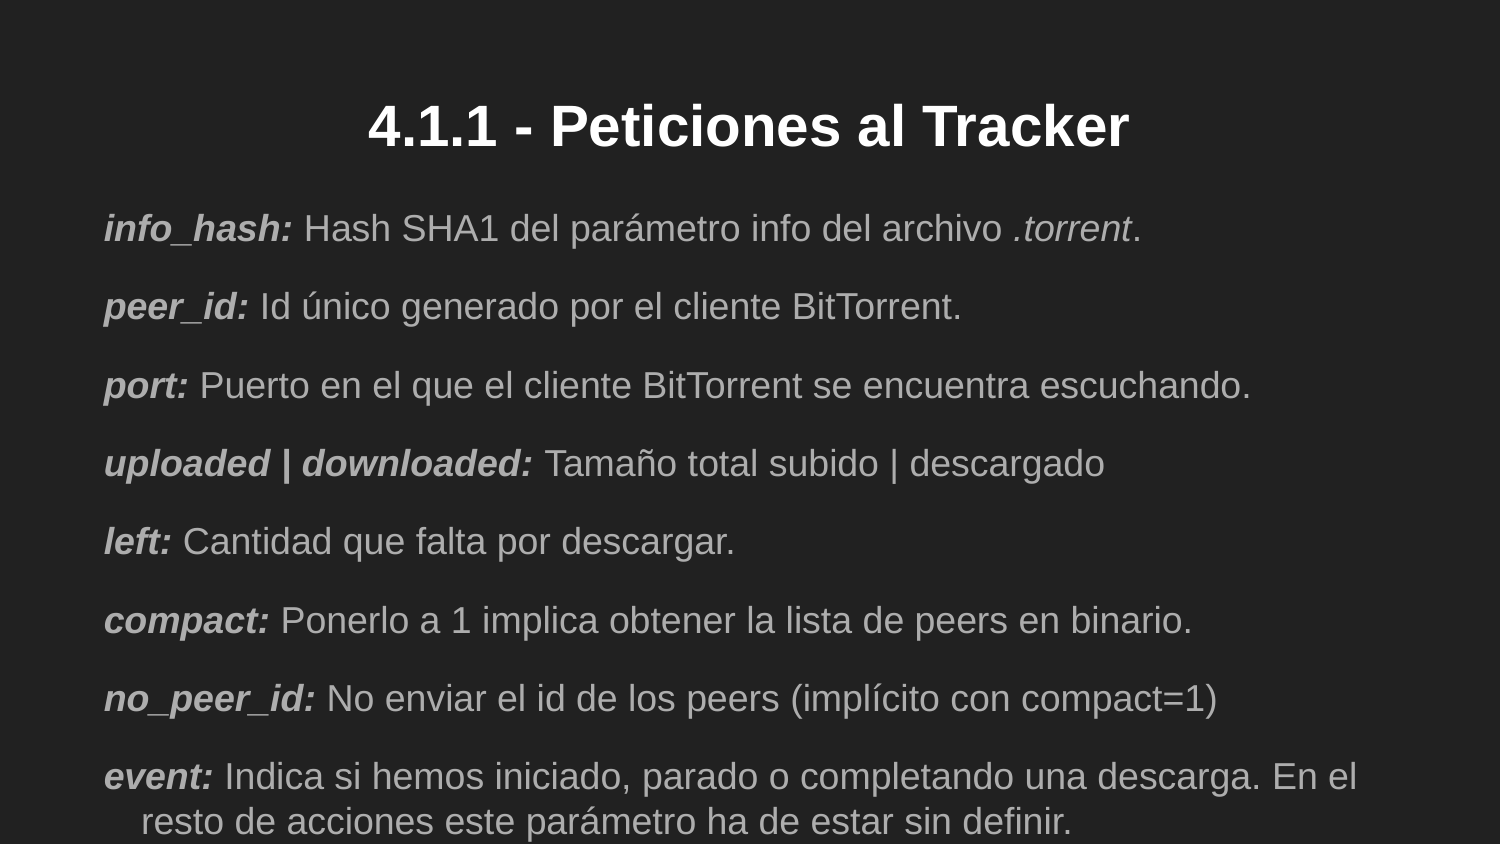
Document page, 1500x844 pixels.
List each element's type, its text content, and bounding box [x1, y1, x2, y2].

list info_hash: Hash SHA1 del parámetro info del archivo .torrent. peer_id: Id único generado por el cliente BitTorrent. port: Puerto en el que el cliente BitTorrent se encuentra escuchando. uploaded | downloaded: Tamaño total subido | descargado left: Cantidad que falta por descargar. compact: Ponerlo a 1 implica obtener la lista de peers en binario. no_peer_id: No enviar el id de los peers (implícito con compact=1) event: Indica si hemos iniciado, parado o completando una descarga. En el resto de acciones este parámetro ha de estar sin definir. [51, 189, 1449, 750]
title 4.1.1 - Peticiones al Tracker [51, 72, 1449, 167]
